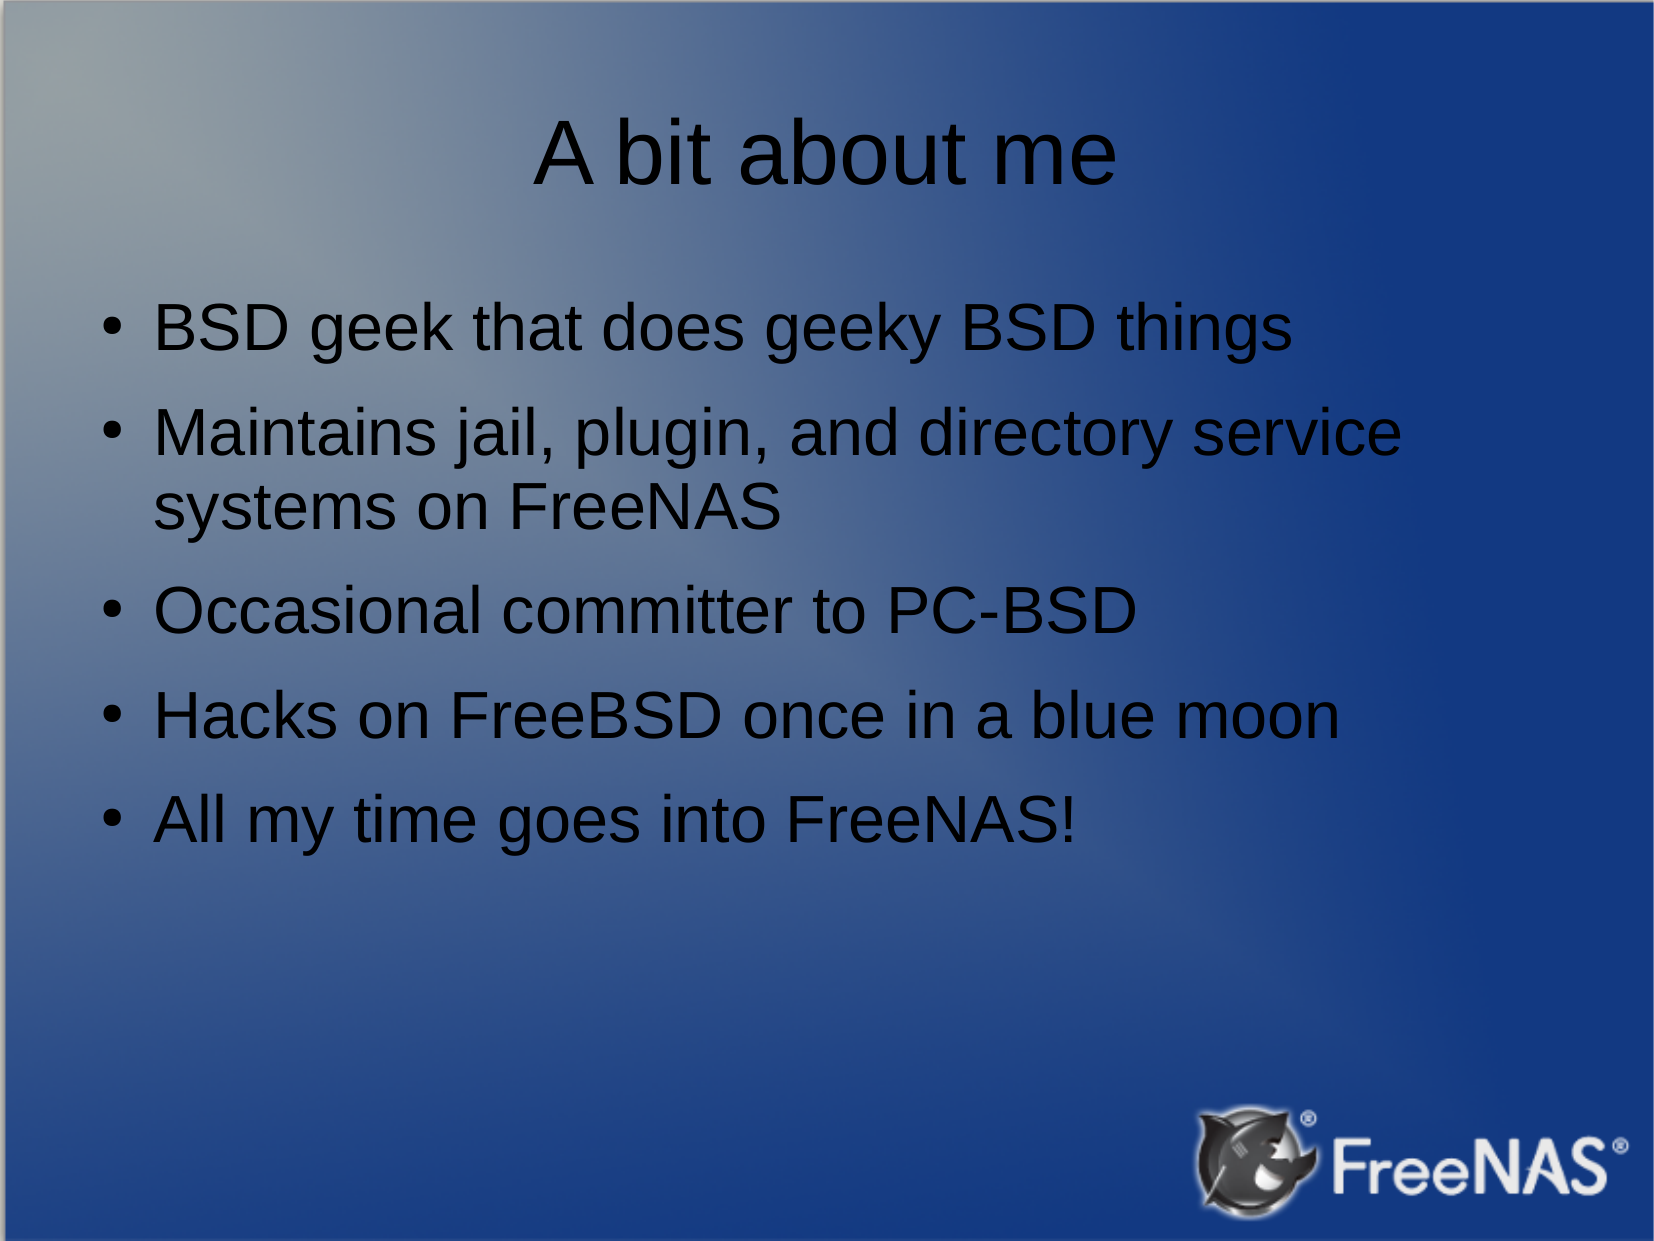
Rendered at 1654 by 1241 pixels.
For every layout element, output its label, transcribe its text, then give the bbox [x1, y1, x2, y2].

picture [0, 0, 1654, 1241]
list BSD geek that does geeky BSD things Maintains jail, plugin, and directory service systems on FreeNAS Occasional committer to PC-BSD Hacks on FreeBSD once in a blue moon All my time goes into FreeNAS! [82, 290, 1571, 1010]
title A bit about me [82, 49, 1571, 257]
